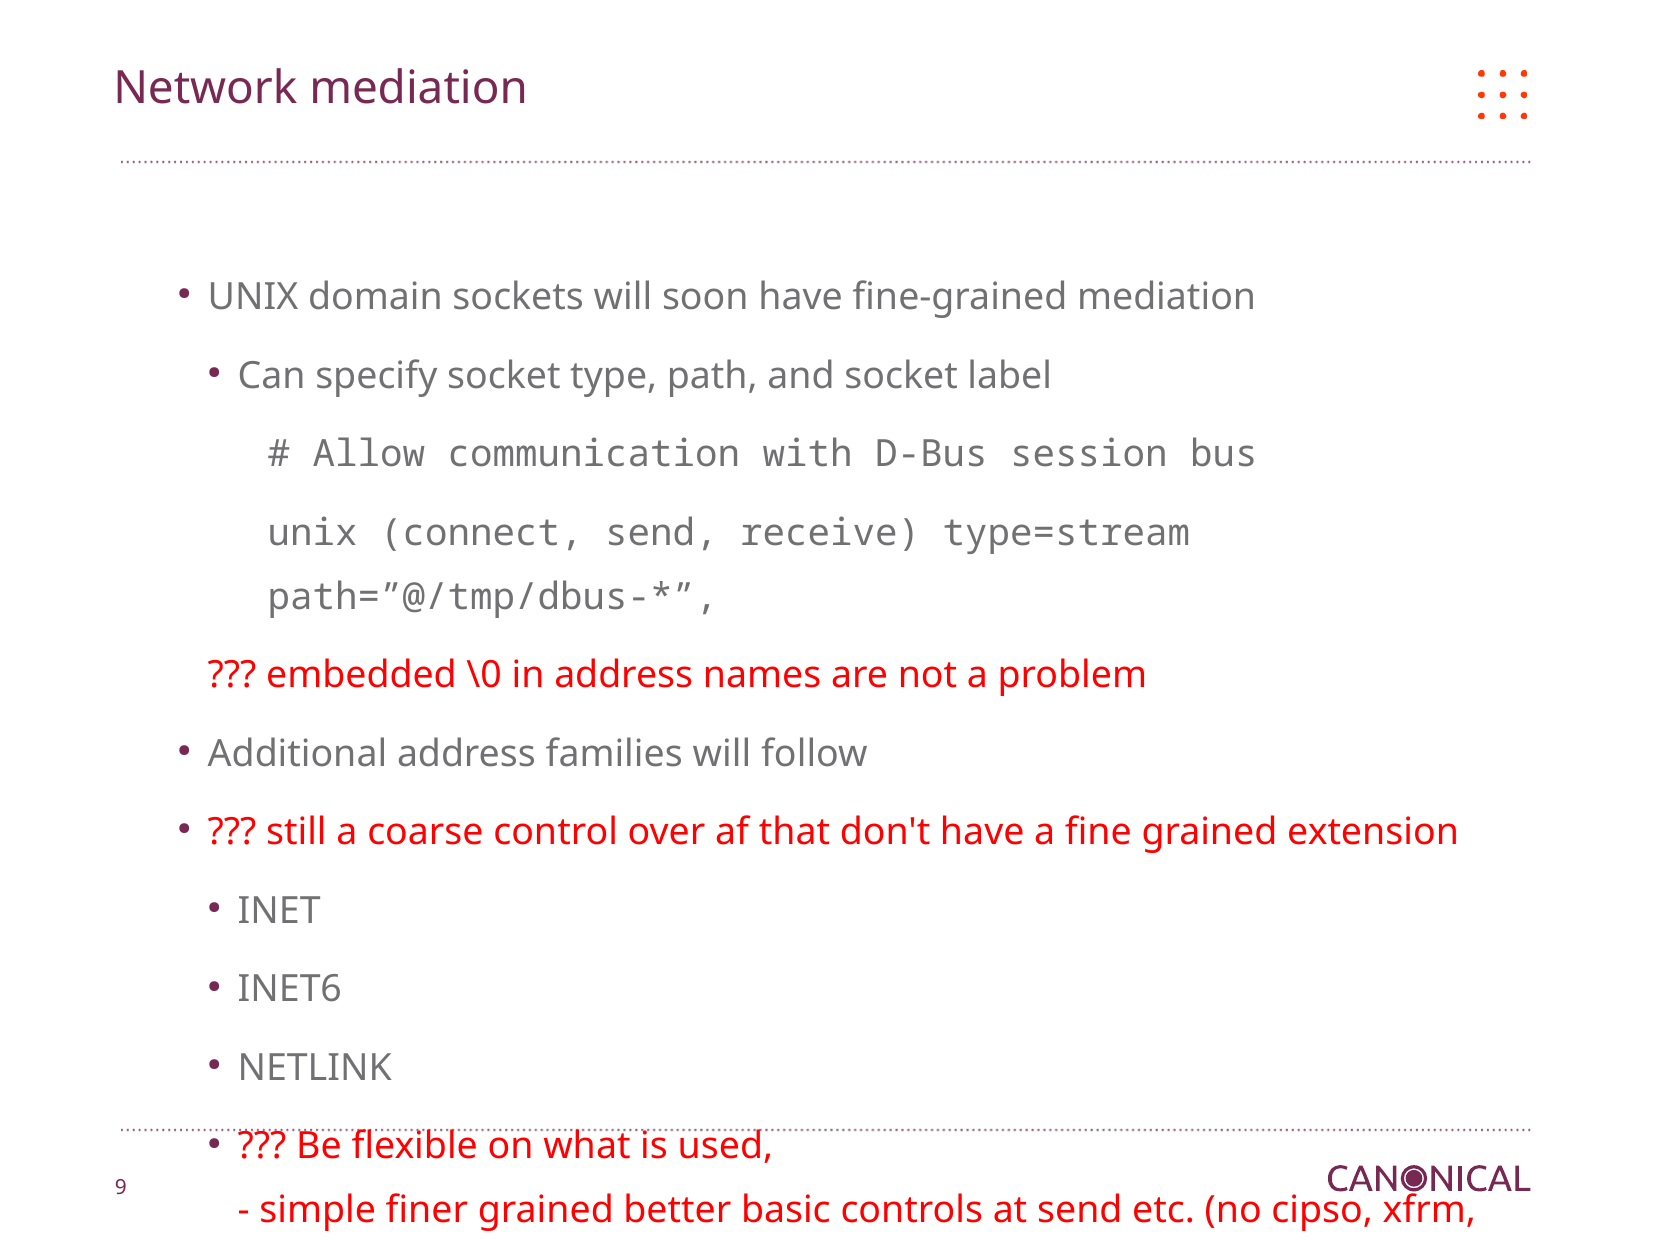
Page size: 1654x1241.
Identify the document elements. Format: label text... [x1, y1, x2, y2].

list UNIX domain sockets will soon have fine-grained mediation Can specify socket type, path, and socket label # Allow communication with D-Bus session bus unix (connect, send, receive) type=stream path=”@/tmp/dbus-*”, ??? embedded \0 in address names are not a problem Additional address families will follow ??? still a coarse control over af that don't have a fine grained extension INET INET6 NETLINK ??? Be flexible on what is used, - simple finer grained better basic controls at send etc. (no cipso, xfrm, secmark) - leverage cipso, xfrm, secmark as extension to provide full mediation [147, 256, 1506, 1123]
picture [111, 159, 1533, 166]
picture [1478, 70, 1527, 119]
picture [111, 1127, 1533, 1134]
title Network mediation [113, 59, 1382, 112]
